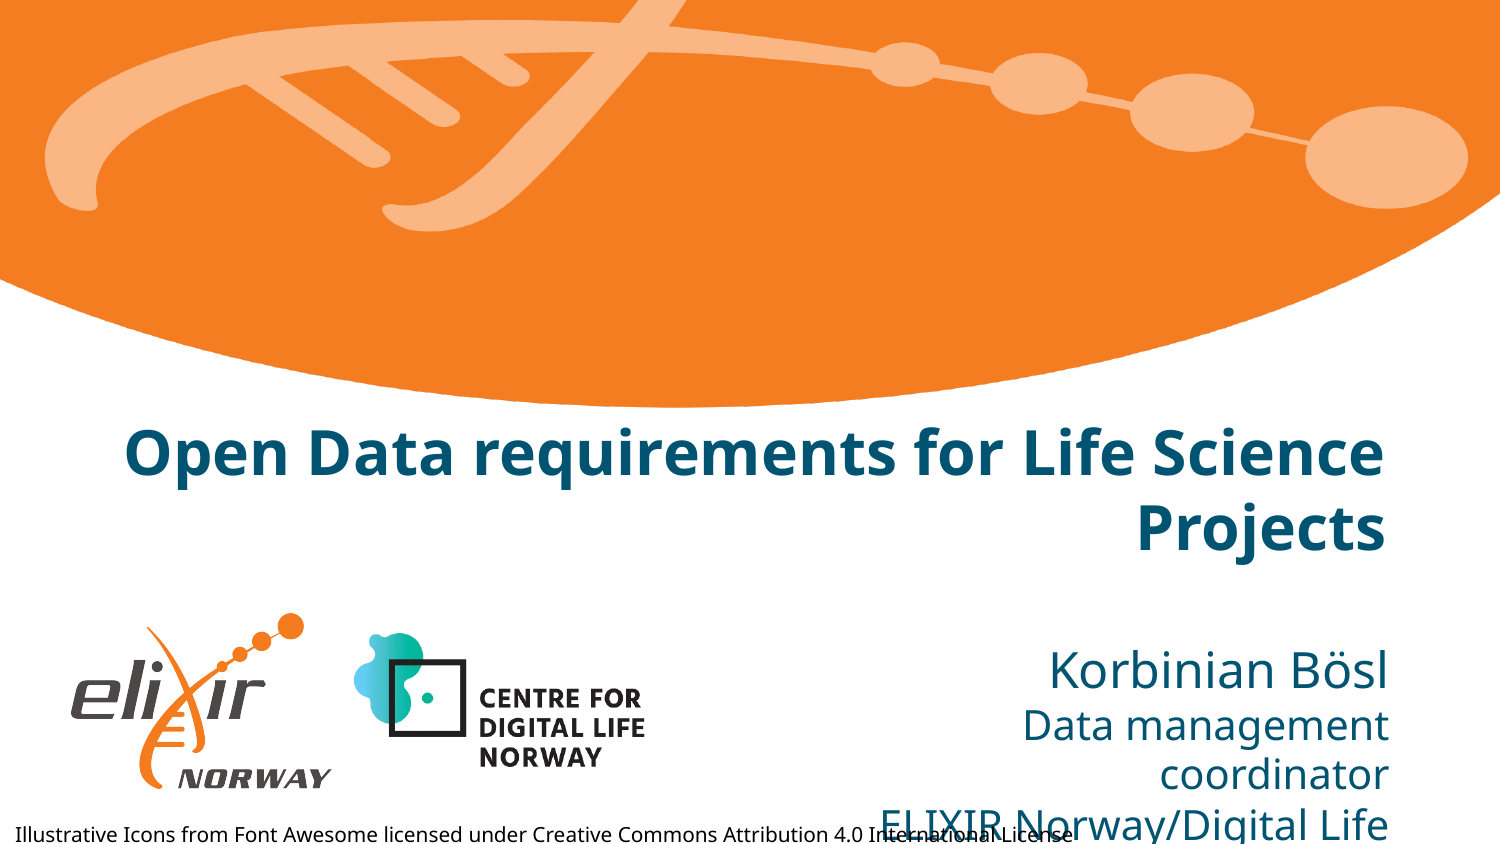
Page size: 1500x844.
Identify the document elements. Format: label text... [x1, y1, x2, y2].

title Open Data requirements for Life Science Projects [112, 412, 1388, 564]
picture [71, 613, 332, 789]
text_box Illustrative Icons from Font Awesome licensed under Creative Commons Attribution 4.0 International License [0, 807, 1152, 844]
list Korbinian Bösl Data management coordinator ELIXIR Norway/Digital Life Norway [834, 578, 1390, 771]
picture [354, 633, 648, 771]
